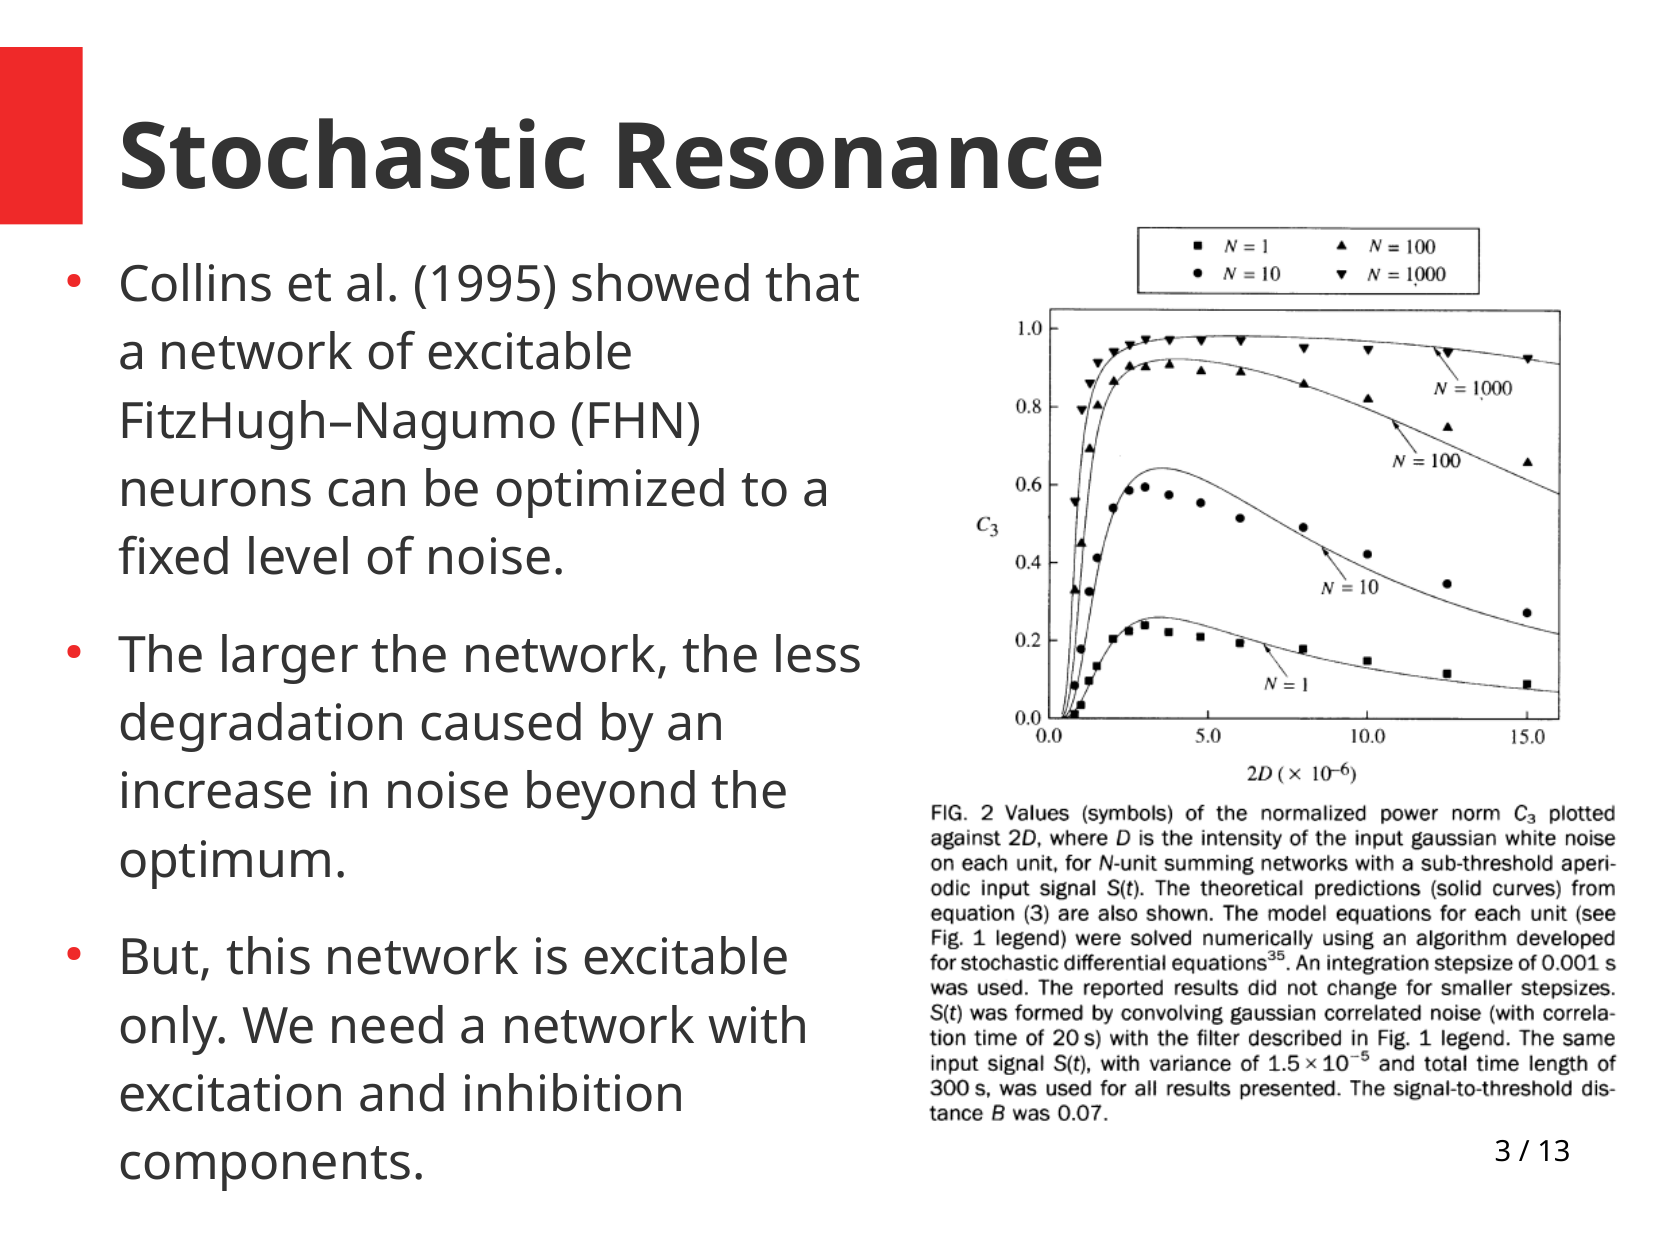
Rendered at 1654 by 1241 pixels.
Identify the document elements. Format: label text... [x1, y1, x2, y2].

list Collins et al. (1995) showed that a network of excitable FitzHugh–Nagumo (FHN) neurons can be optimized to a fixed level of noise. The larger the network, the less degradation caused by an increase in noise beyond the optimum. But, this network is excitable only. We need a network with excitation and inhibition components. [47, 248, 875, 1074]
picture [893, 211, 1654, 1133]
title Stochastic Resonance [118, 49, 1571, 257]
